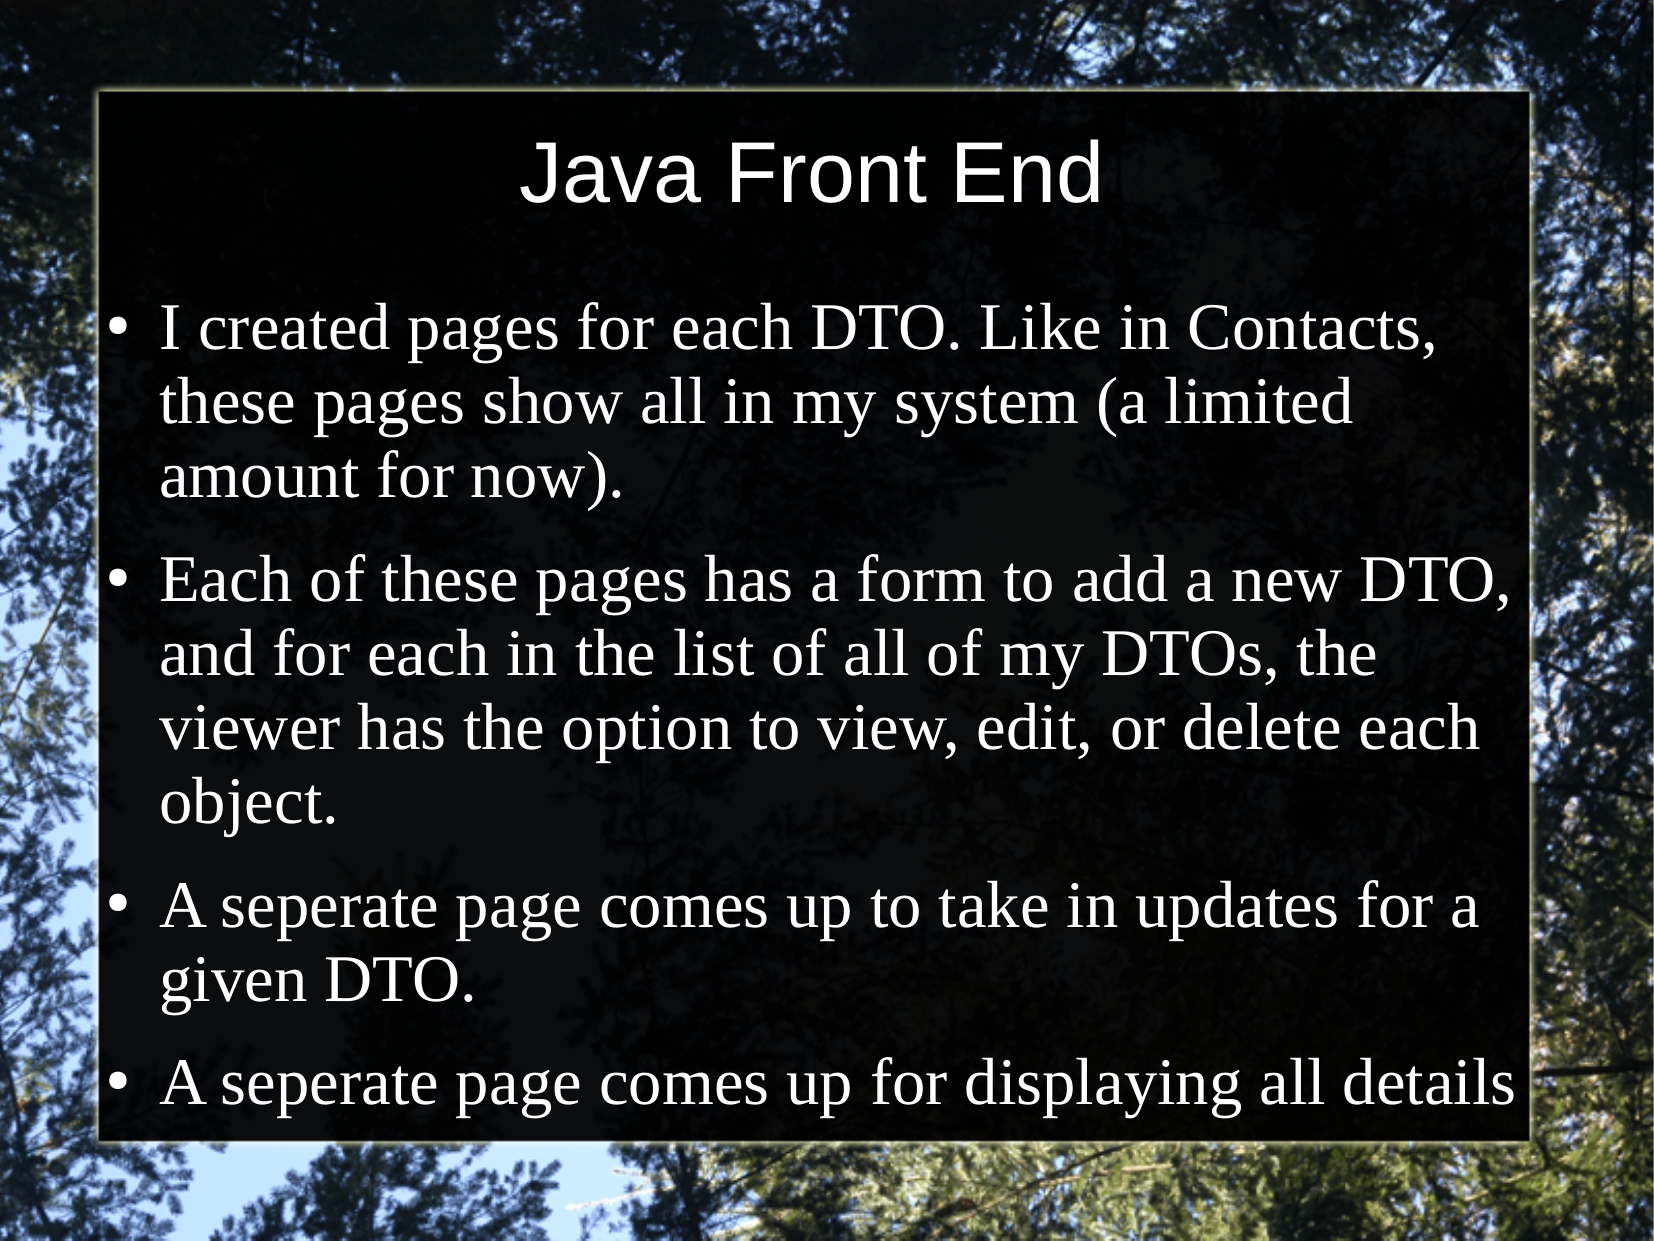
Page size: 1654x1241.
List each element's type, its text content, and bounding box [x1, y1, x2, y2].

title Java Front End [88, 88, 1536, 257]
list I created pages for each DTO. Like in Contacts, these pages show all in my system (a limited amount for now). Each of these pages has a form to add a new DTO, and for each in the list of all of my DTOs, the viewer has the option to view, edit, or delete each object. A seperate page comes up to take in updates for a given DTO. A seperate page comes up for displaying all details [88, 290, 1536, 1123]
picture [0, 0, 1654, 1241]
